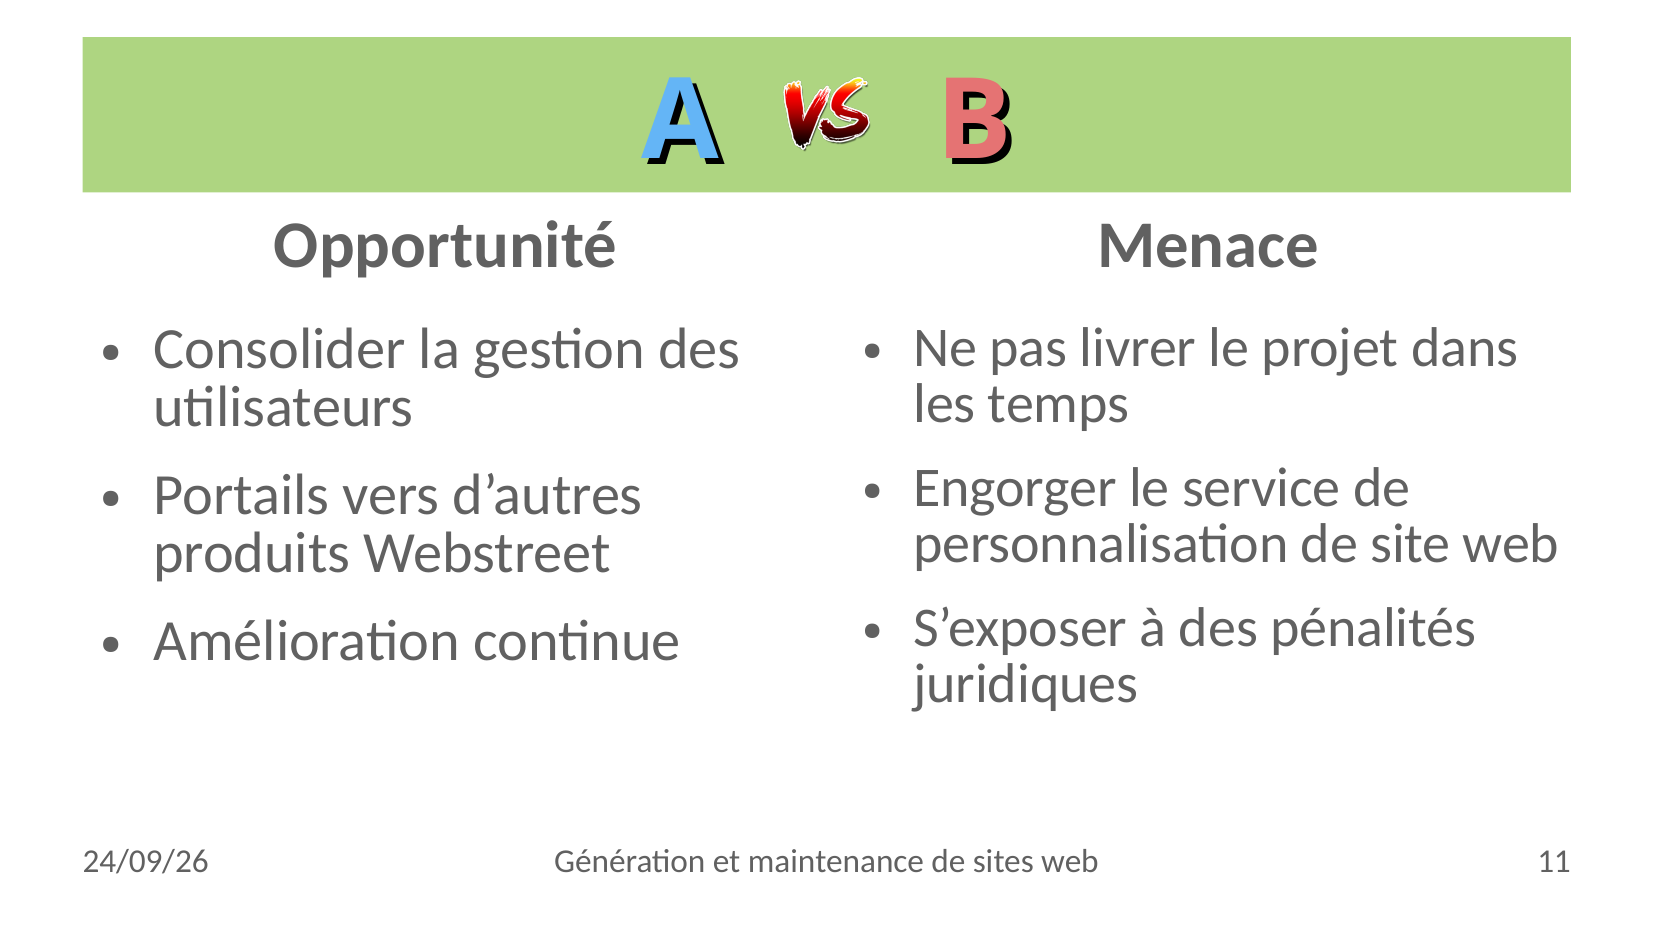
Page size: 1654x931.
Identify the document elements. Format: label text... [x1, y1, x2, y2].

list Ne pas livrer le projet dans les temps Engorger le service de personnalisation de site web S’exposer à des pénalités juridiques [845, 324, 1572, 757]
list Consolider la gestion des utilisateurs Portails vers d’autres produits Webstreet Amélioration continue [82, 324, 809, 757]
title A B [82, 37, 1571, 193]
picture [783, 77, 871, 152]
list Opportunité [82, 217, 809, 296]
list Menace [845, 217, 1572, 296]
